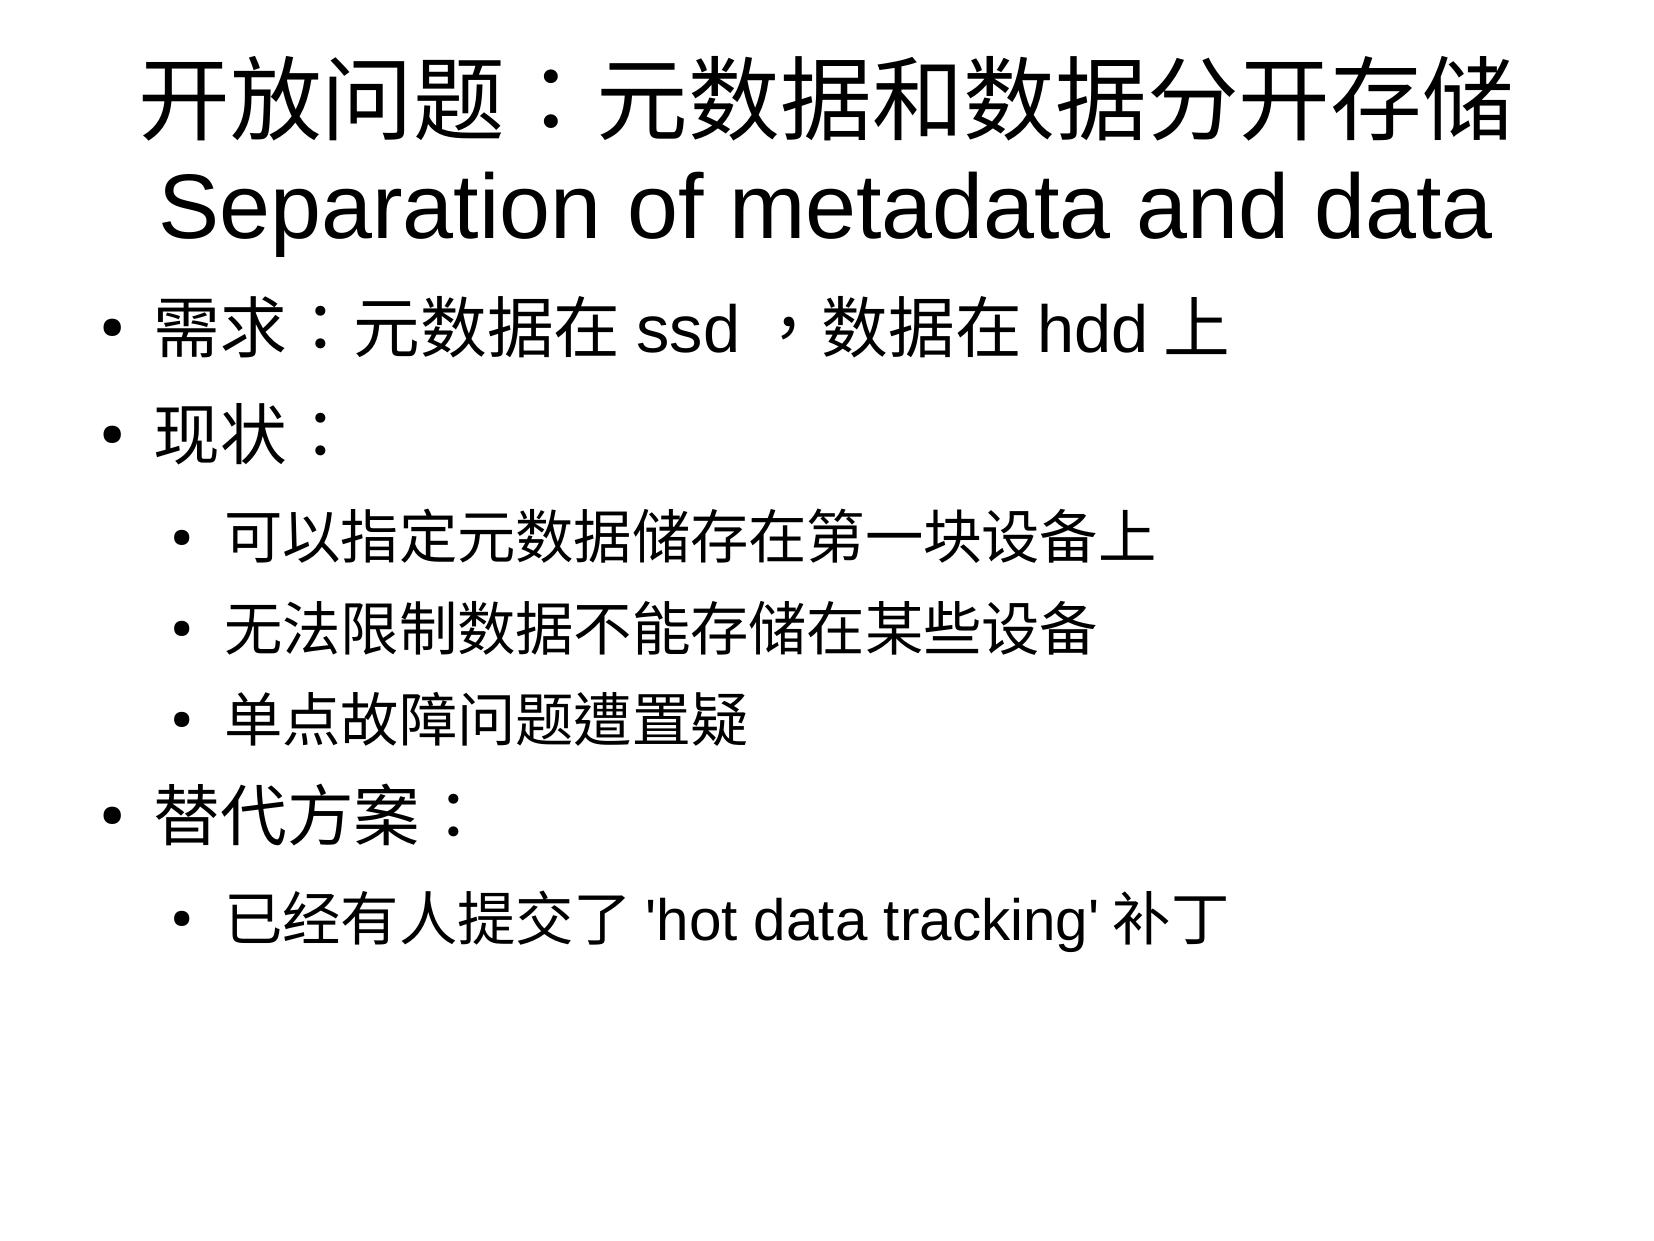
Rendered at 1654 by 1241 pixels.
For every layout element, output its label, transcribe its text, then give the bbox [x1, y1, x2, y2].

title 开放问题：元数据和数据分开存储 Separation of metadata and data [82, 48, 1571, 258]
list 需求：元数据在ssd，数据在hdd上 现状： 可以指定元数据储存在第一块设备上 无法限制数据不能存储在某些设备 单点故障问题遭置疑 替代方案： 已经有人提交了'hot data tracking'补丁 [82, 290, 1571, 1109]
